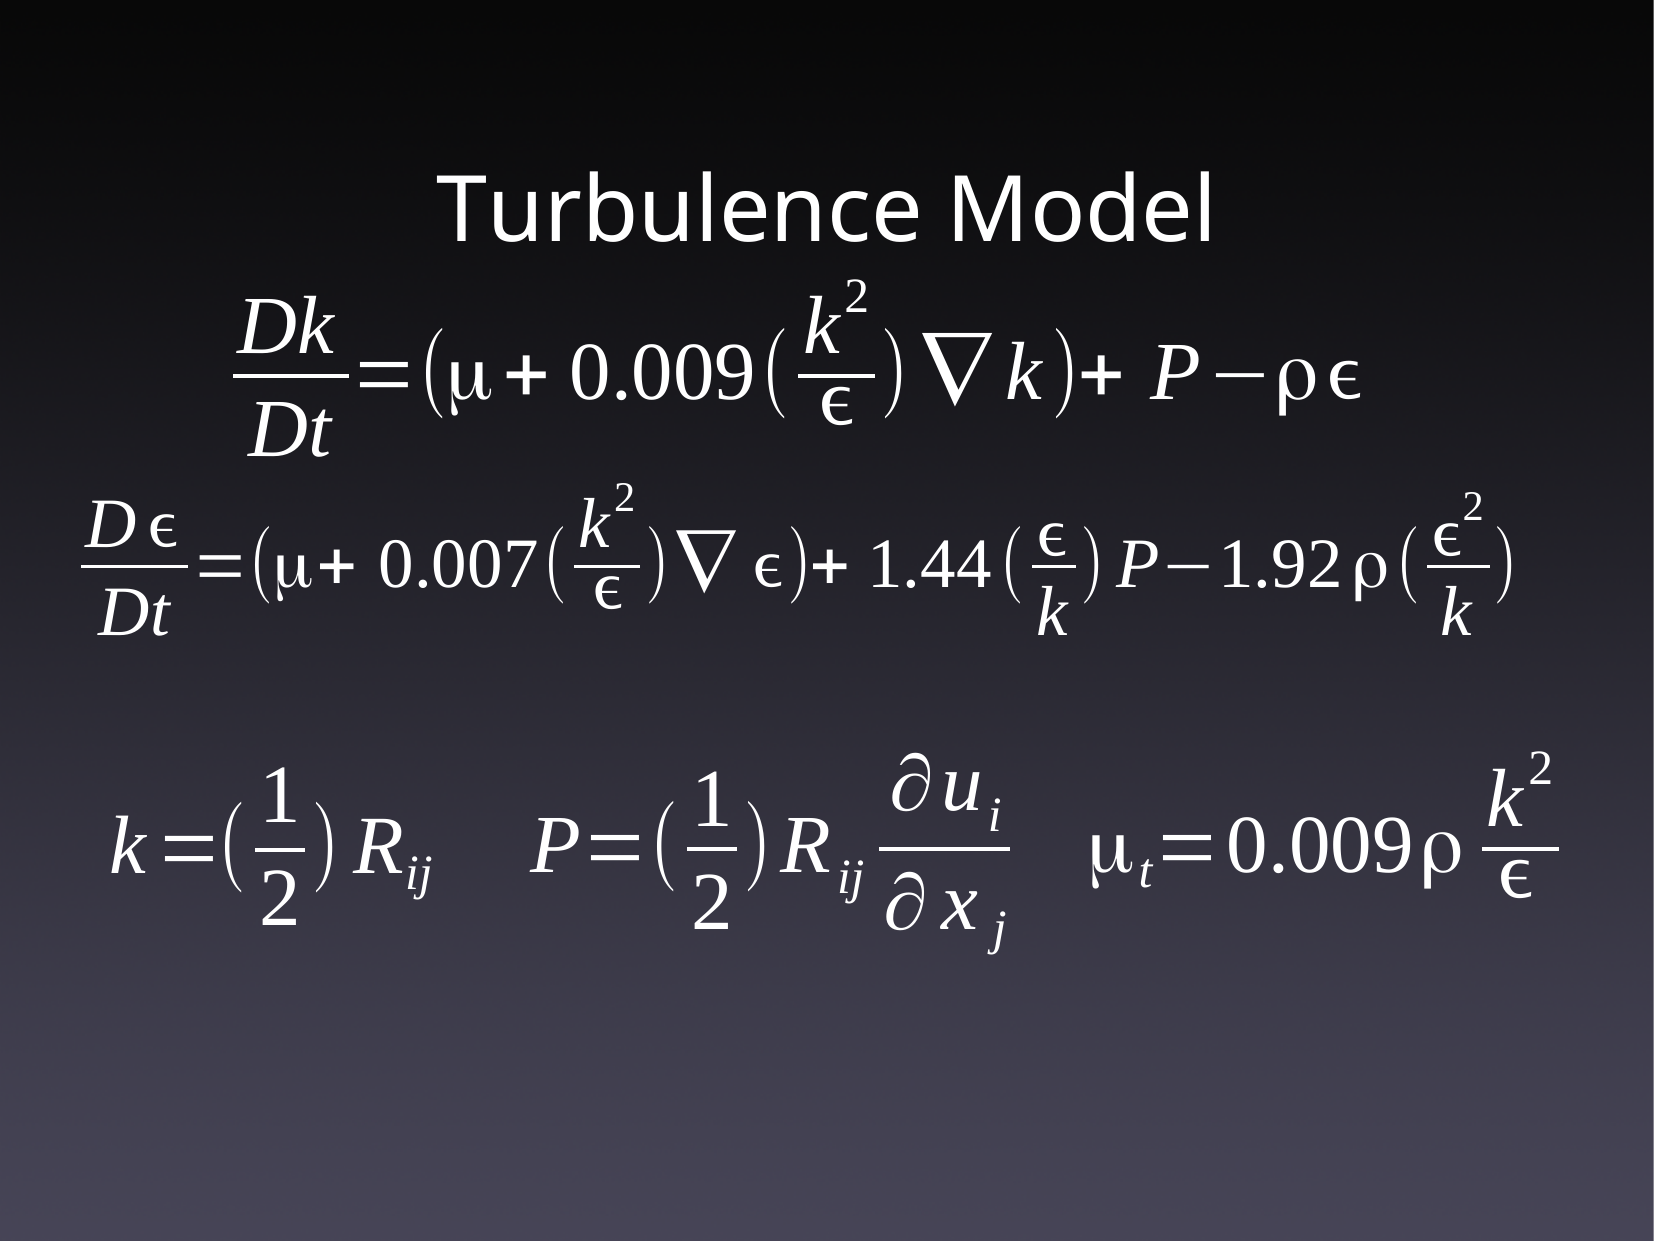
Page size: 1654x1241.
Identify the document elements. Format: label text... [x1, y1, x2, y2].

chart [88, 749, 455, 946]
title Turbulence Model [121, 102, 1534, 310]
chart [504, 738, 1034, 958]
chart [59, 265, 1536, 650]
chart [1065, 738, 1581, 901]
picture [0, 0, 1654, 1241]
